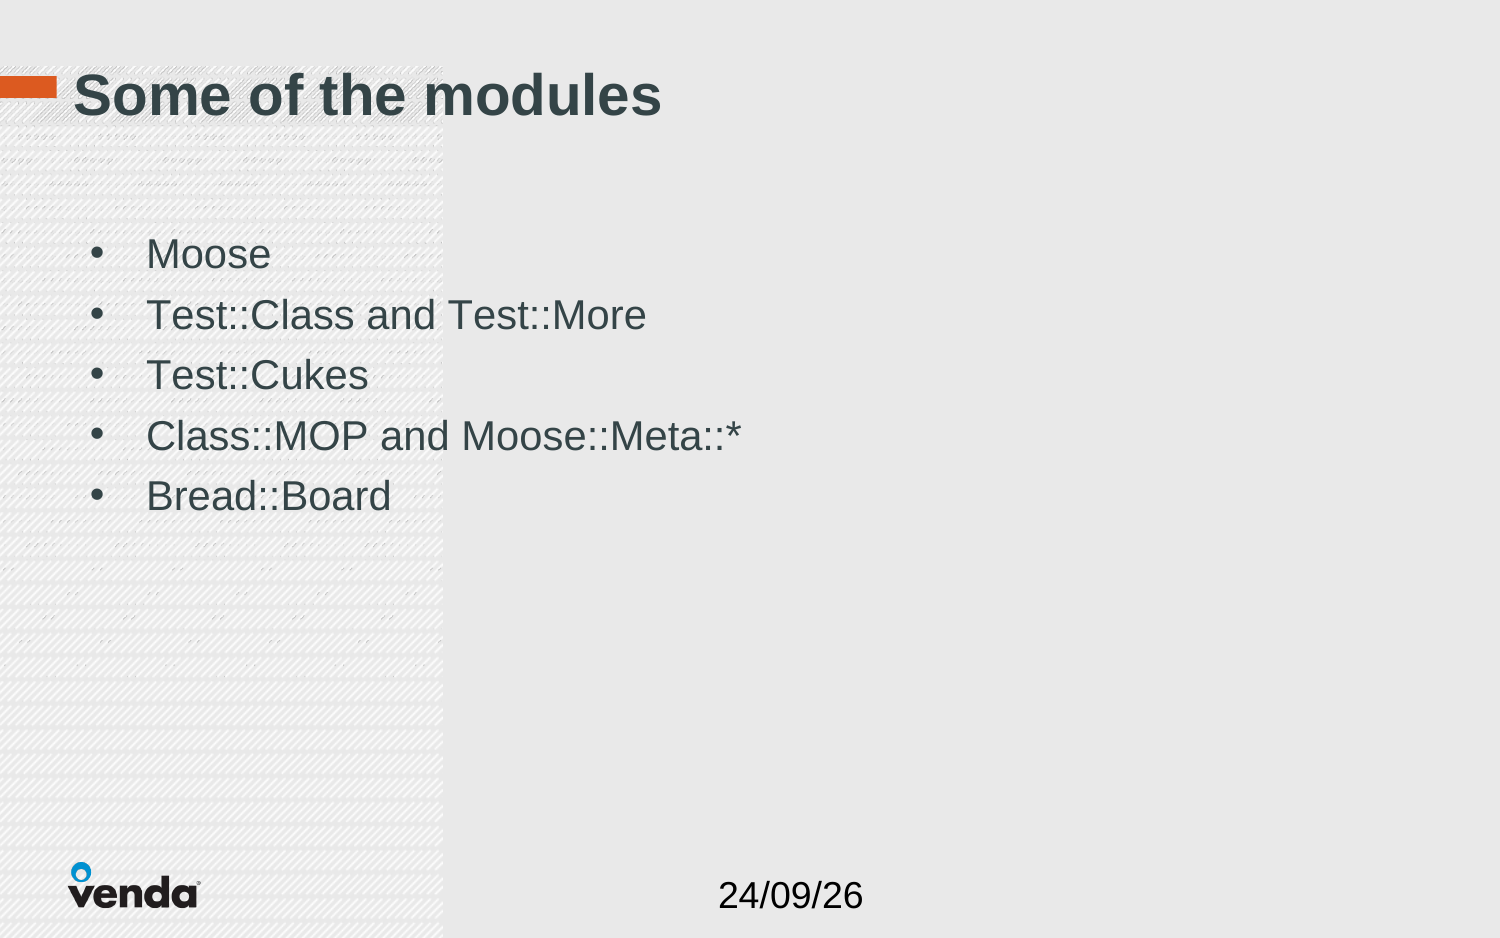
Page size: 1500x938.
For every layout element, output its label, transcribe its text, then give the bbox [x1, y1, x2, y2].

title Some of the modules [59, 65, 1410, 235]
list Moose Test::Class and Test::More Test::Cukes Class::MOP and Moose::Meta::* Bread::Board [75, 219, 1425, 839]
picture [0, 66, 443, 938]
